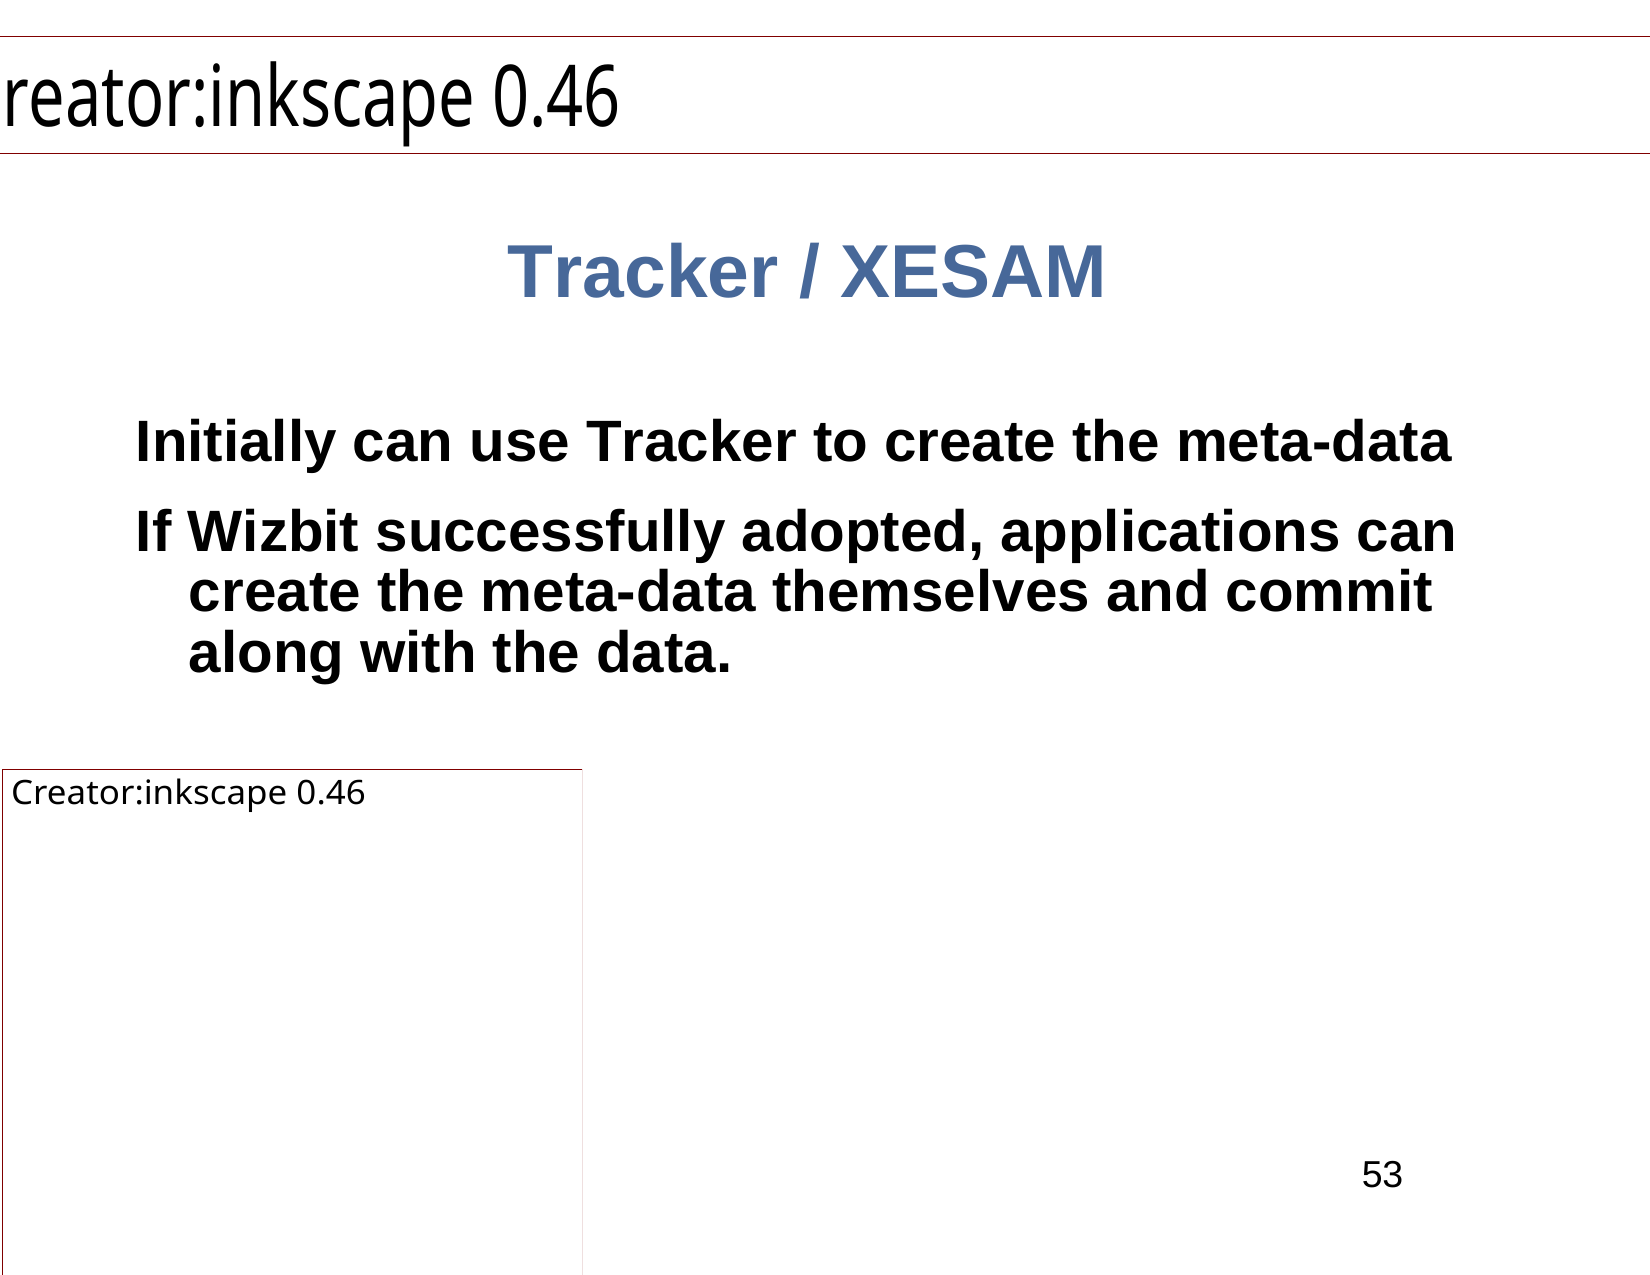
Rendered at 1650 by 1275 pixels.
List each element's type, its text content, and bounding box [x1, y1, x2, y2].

title Tracker / XESAM [118, 177, 1498, 371]
list Initially can use Tracker to create the meta-data If Wizbit successfully adopted, applications can create the meta-data themselves and commit along with the data. [118, 413, 1498, 1126]
